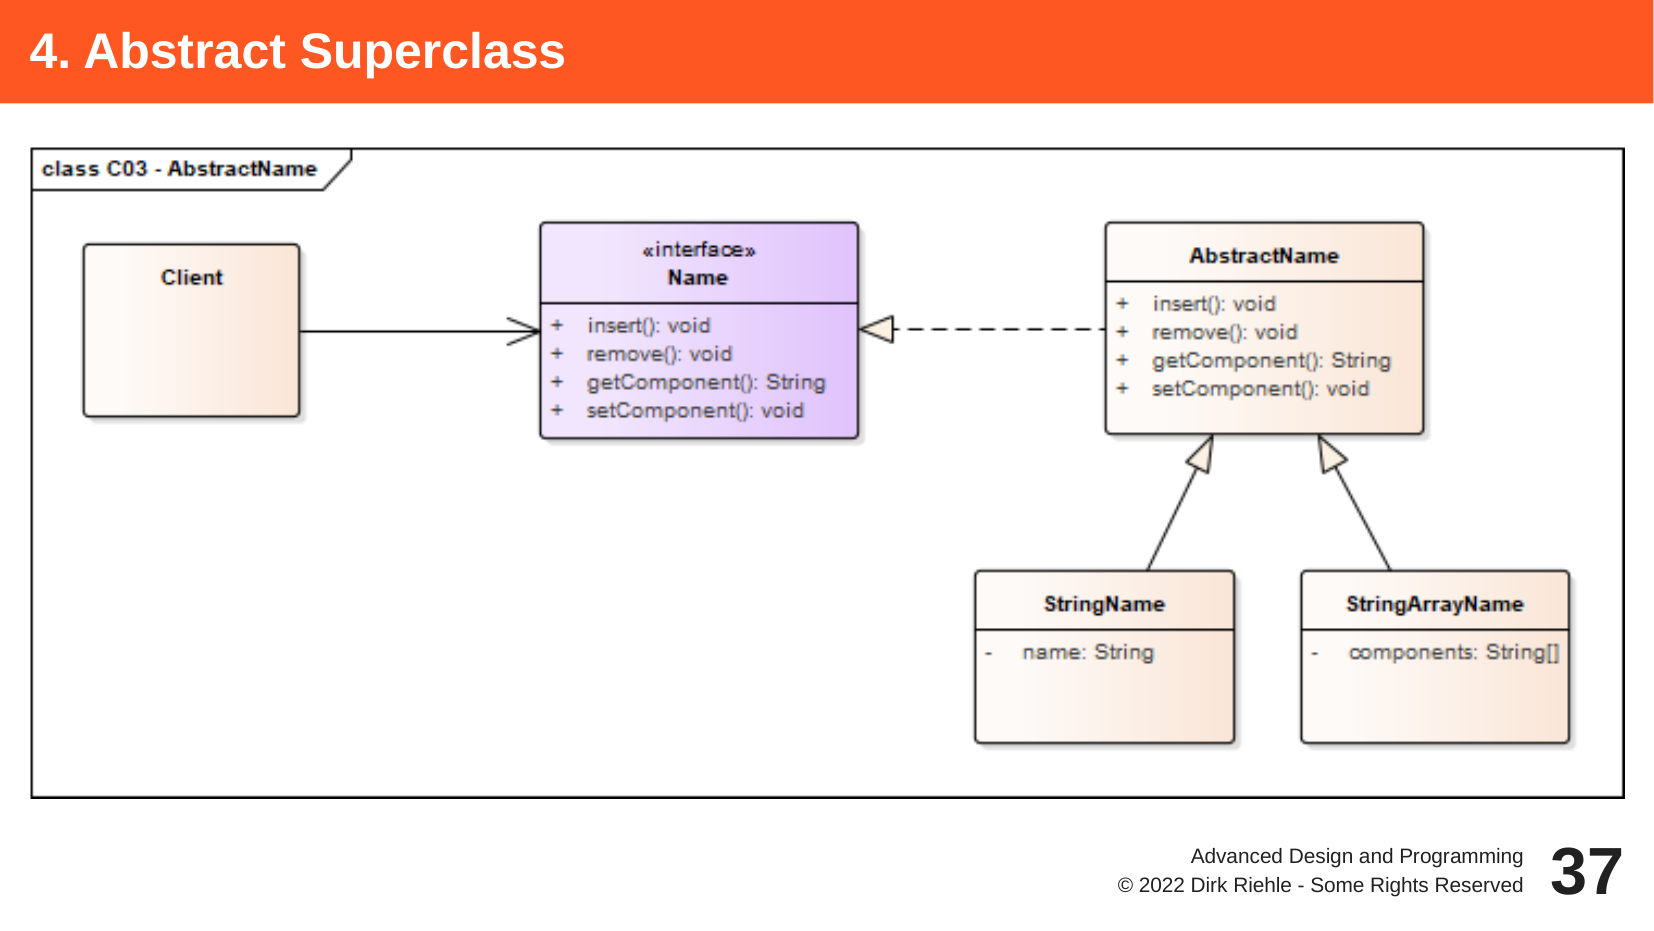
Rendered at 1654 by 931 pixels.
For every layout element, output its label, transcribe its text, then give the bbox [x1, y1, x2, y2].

picture [29, 132, 1625, 812]
title 4. Abstract Superclass [0, 0, 1654, 104]
